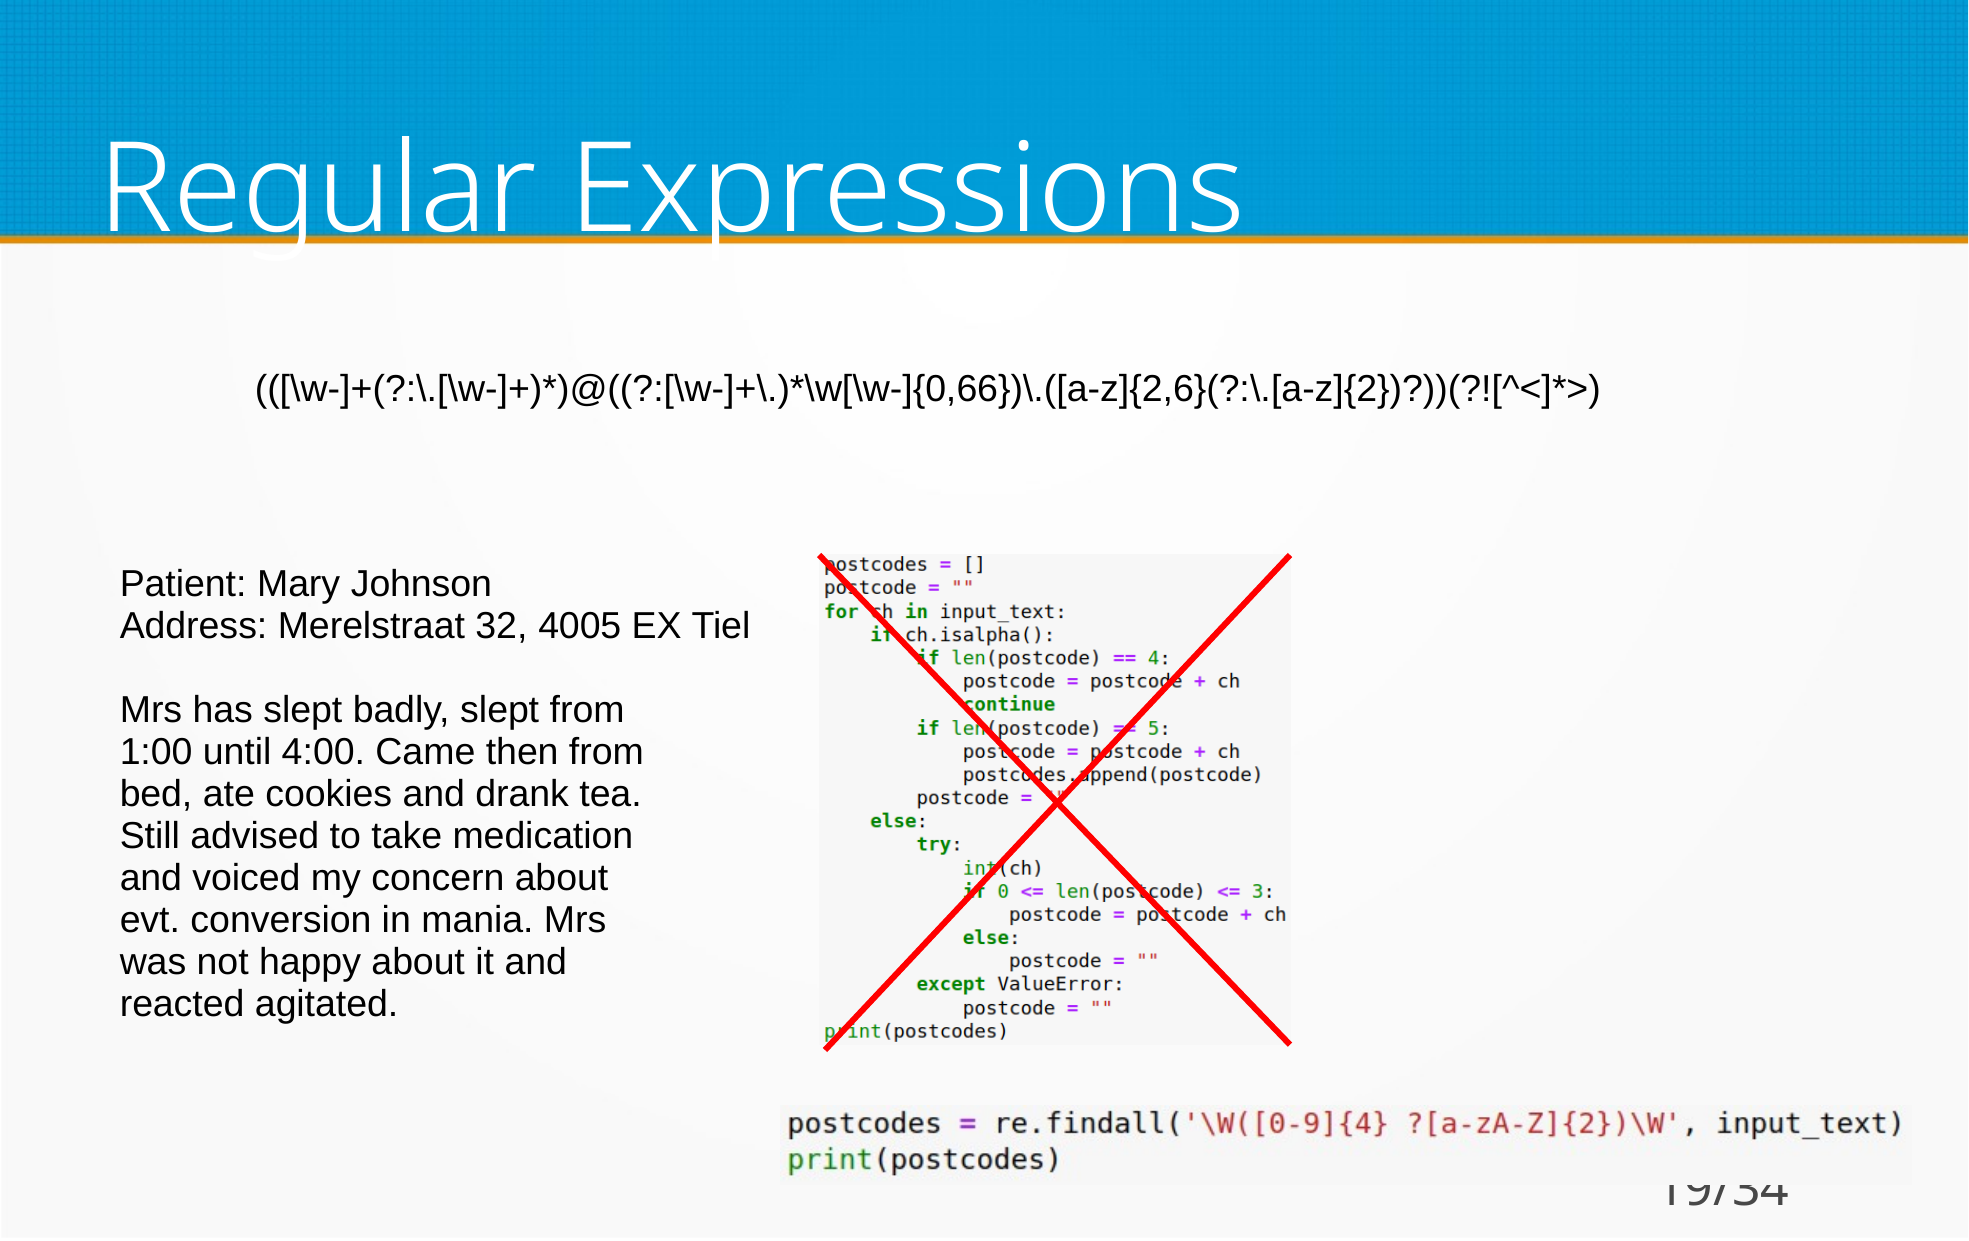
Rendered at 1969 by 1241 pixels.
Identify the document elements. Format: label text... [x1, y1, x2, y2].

title Regular Expressions [98, 49, 1870, 257]
text_box (([\w-]+(?:\.[\w-]+)*)@((?:[\w-]+\.)*\w[\w-]{0,66})\.([a-z]{2,6}(?:\.[a-z]{2})?))(?![^<]*>) [240, 360, 1771, 459]
text_box Patient: Mary Johnson Address: Merelstraat 32, 4005 EX Tiel Mrs has slept badly, slept from 1:00 until 4:00. Came then from bed, ate cookies and drank tea. Still advised to take medication and voiced my concern about evt. conversion in mania. Mrs was not happy about it and reacted agitated. [105, 555, 819, 1032]
picture [0, 233, 1969, 1241]
